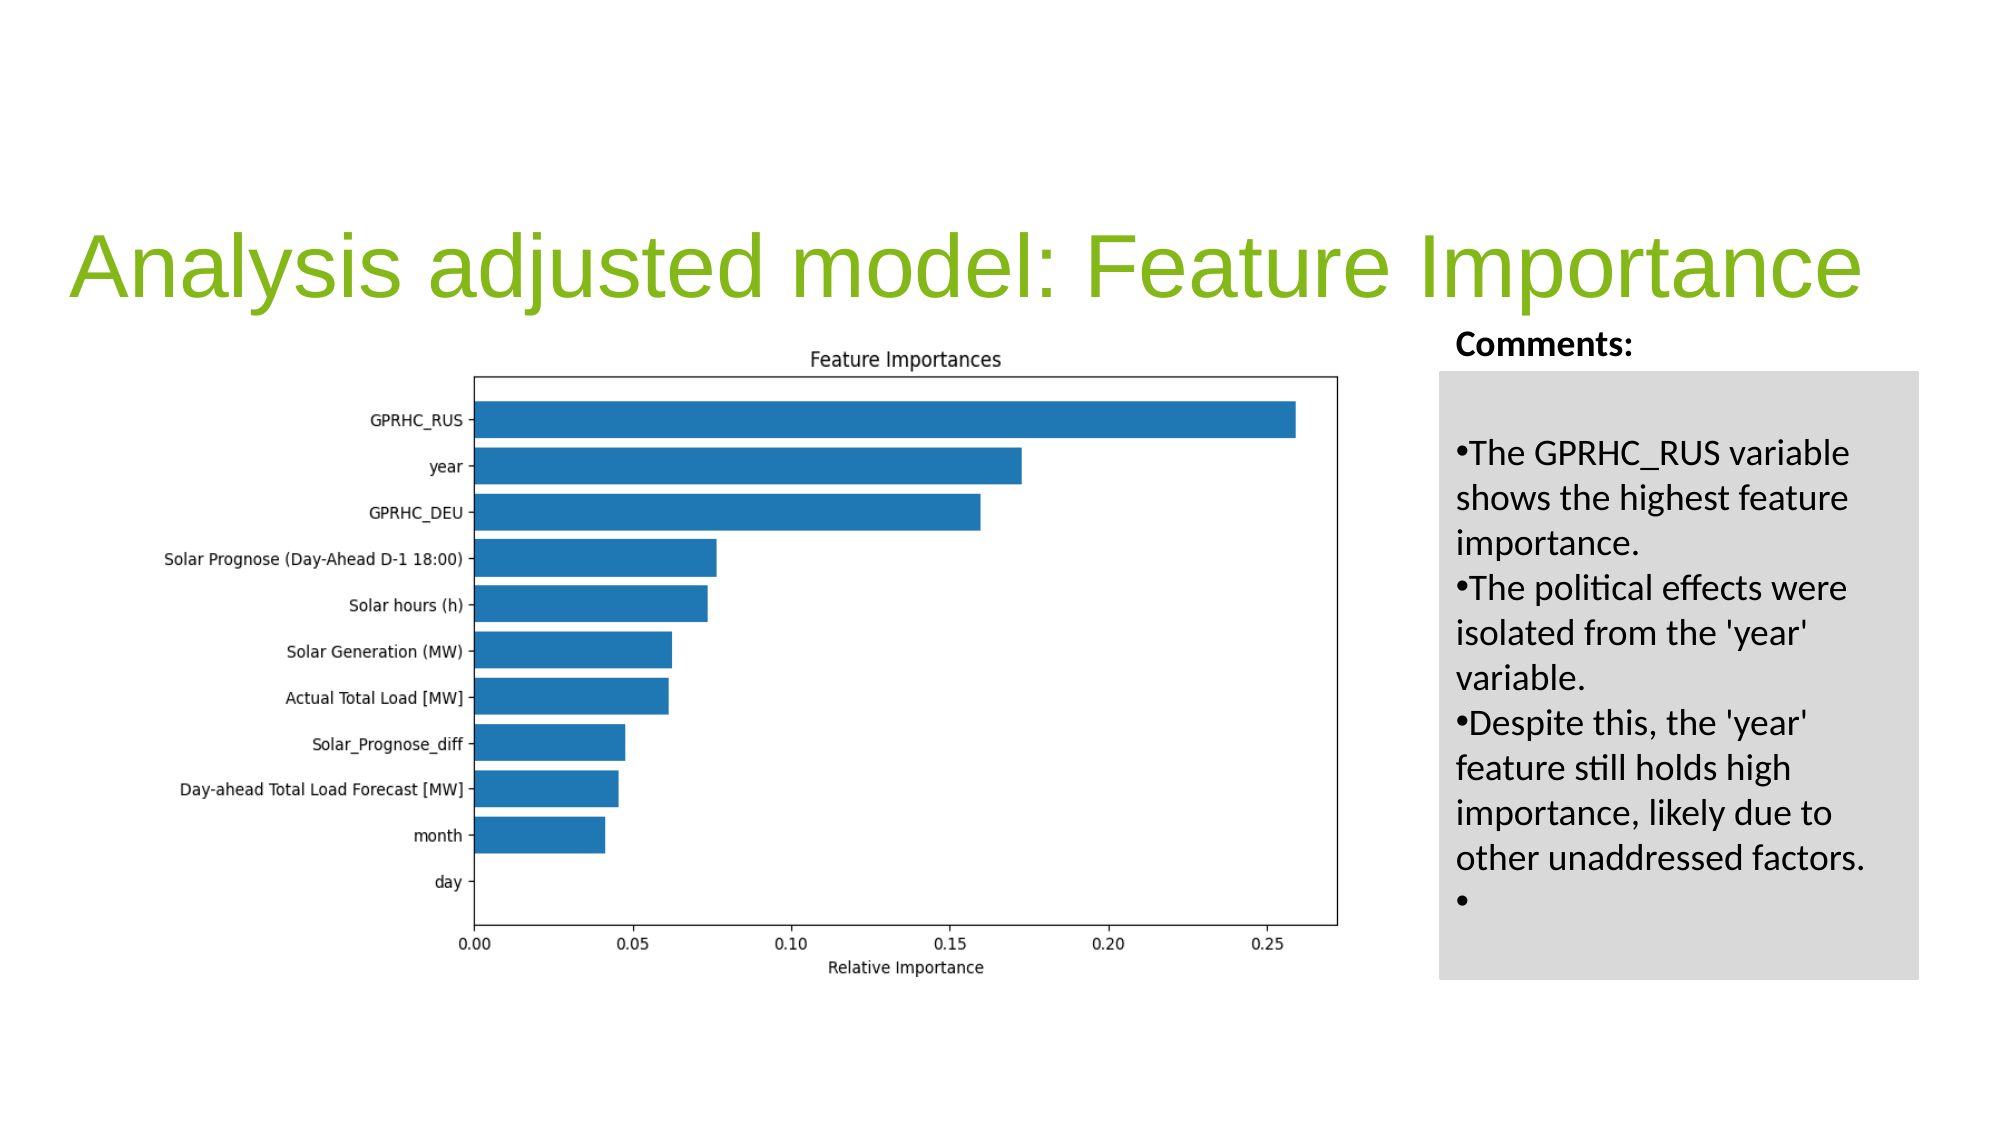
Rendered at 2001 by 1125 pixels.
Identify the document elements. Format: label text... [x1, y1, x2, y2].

text_box The GPRHC_RUS variable shows the highest feature importance. The political effects were isolated from the 'year' variable. Despite this, the 'year' feature still holds high importance, likely due to other unaddressed factors. [1441, 373, 1917, 978]
picture [162, 342, 1347, 977]
text_box Comments: [1440, 311, 1720, 373]
title Analysis adjusted model: Feature Importance [55, 200, 1946, 311]
